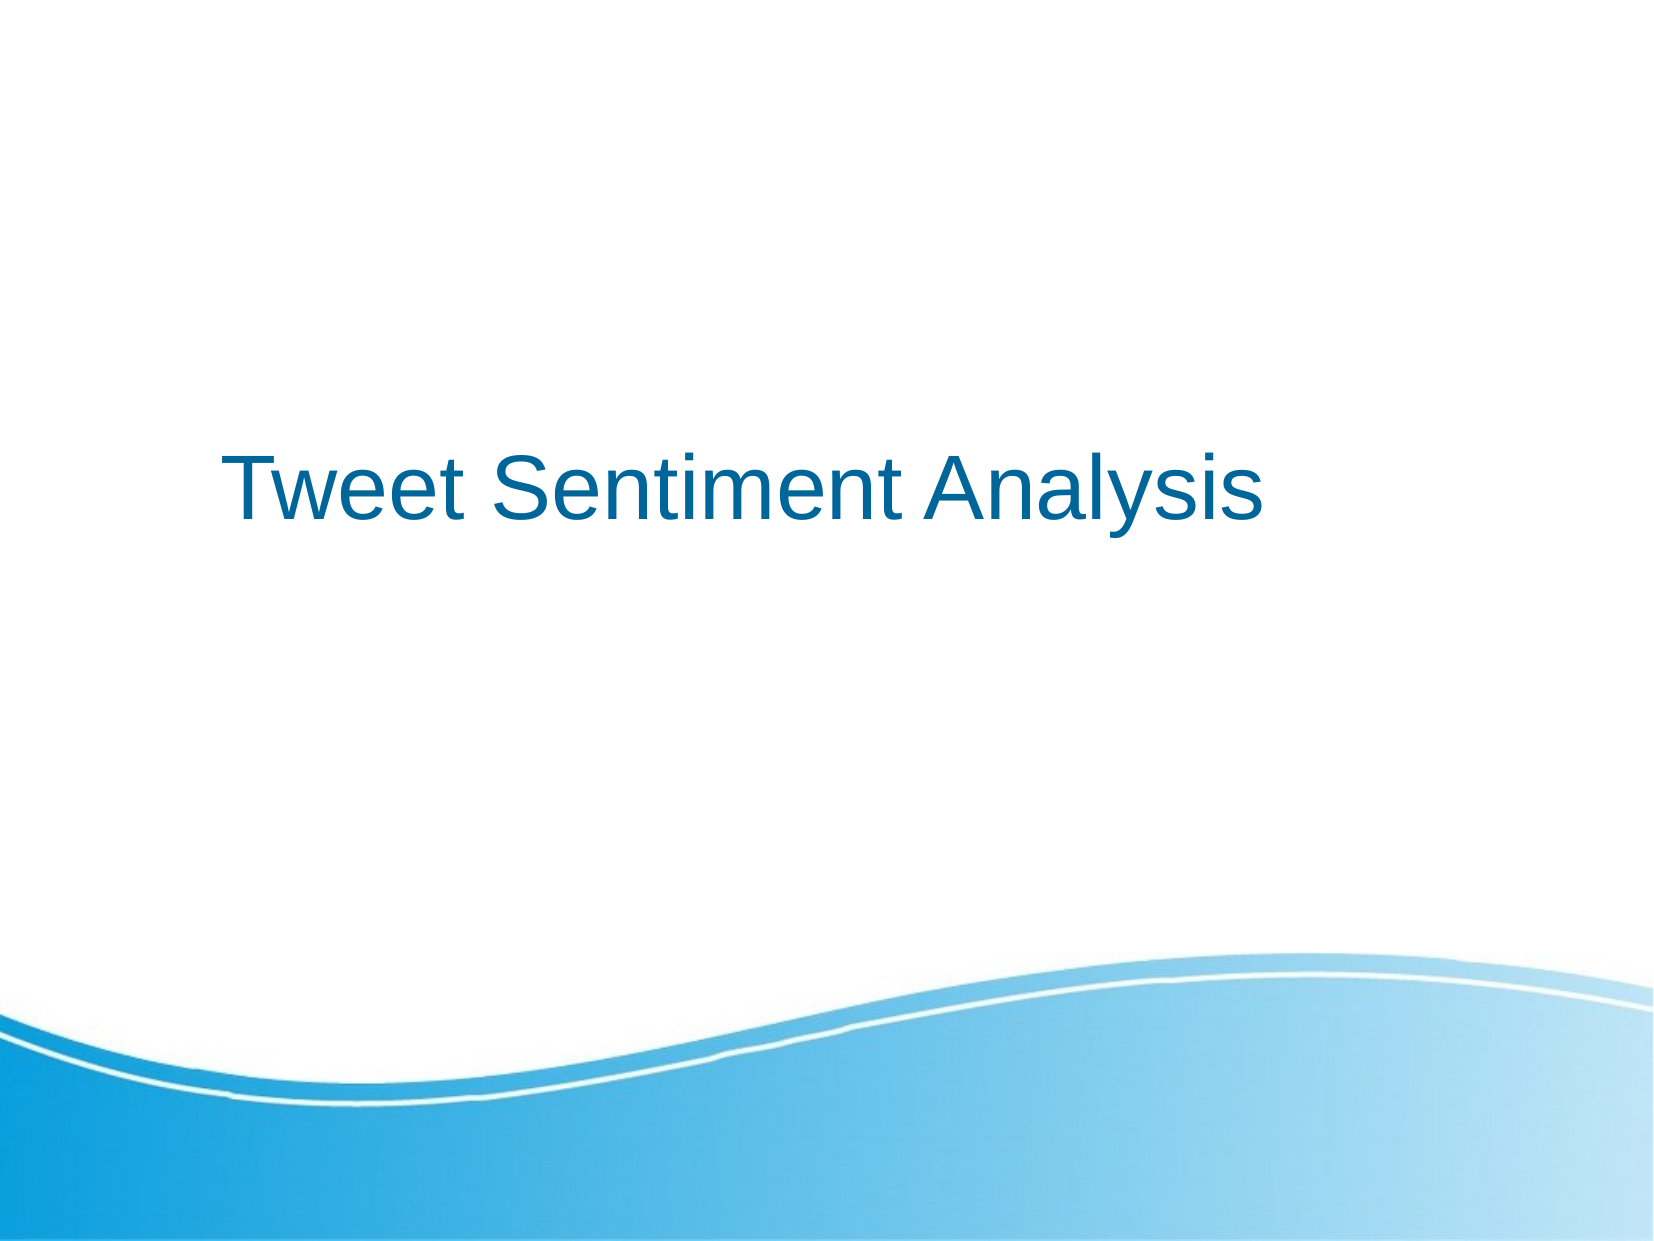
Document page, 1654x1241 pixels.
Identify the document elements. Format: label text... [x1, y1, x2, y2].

picture [0, 952, 1654, 1241]
title Tweet Sentiment Analysis [0, 384, 1489, 592]
